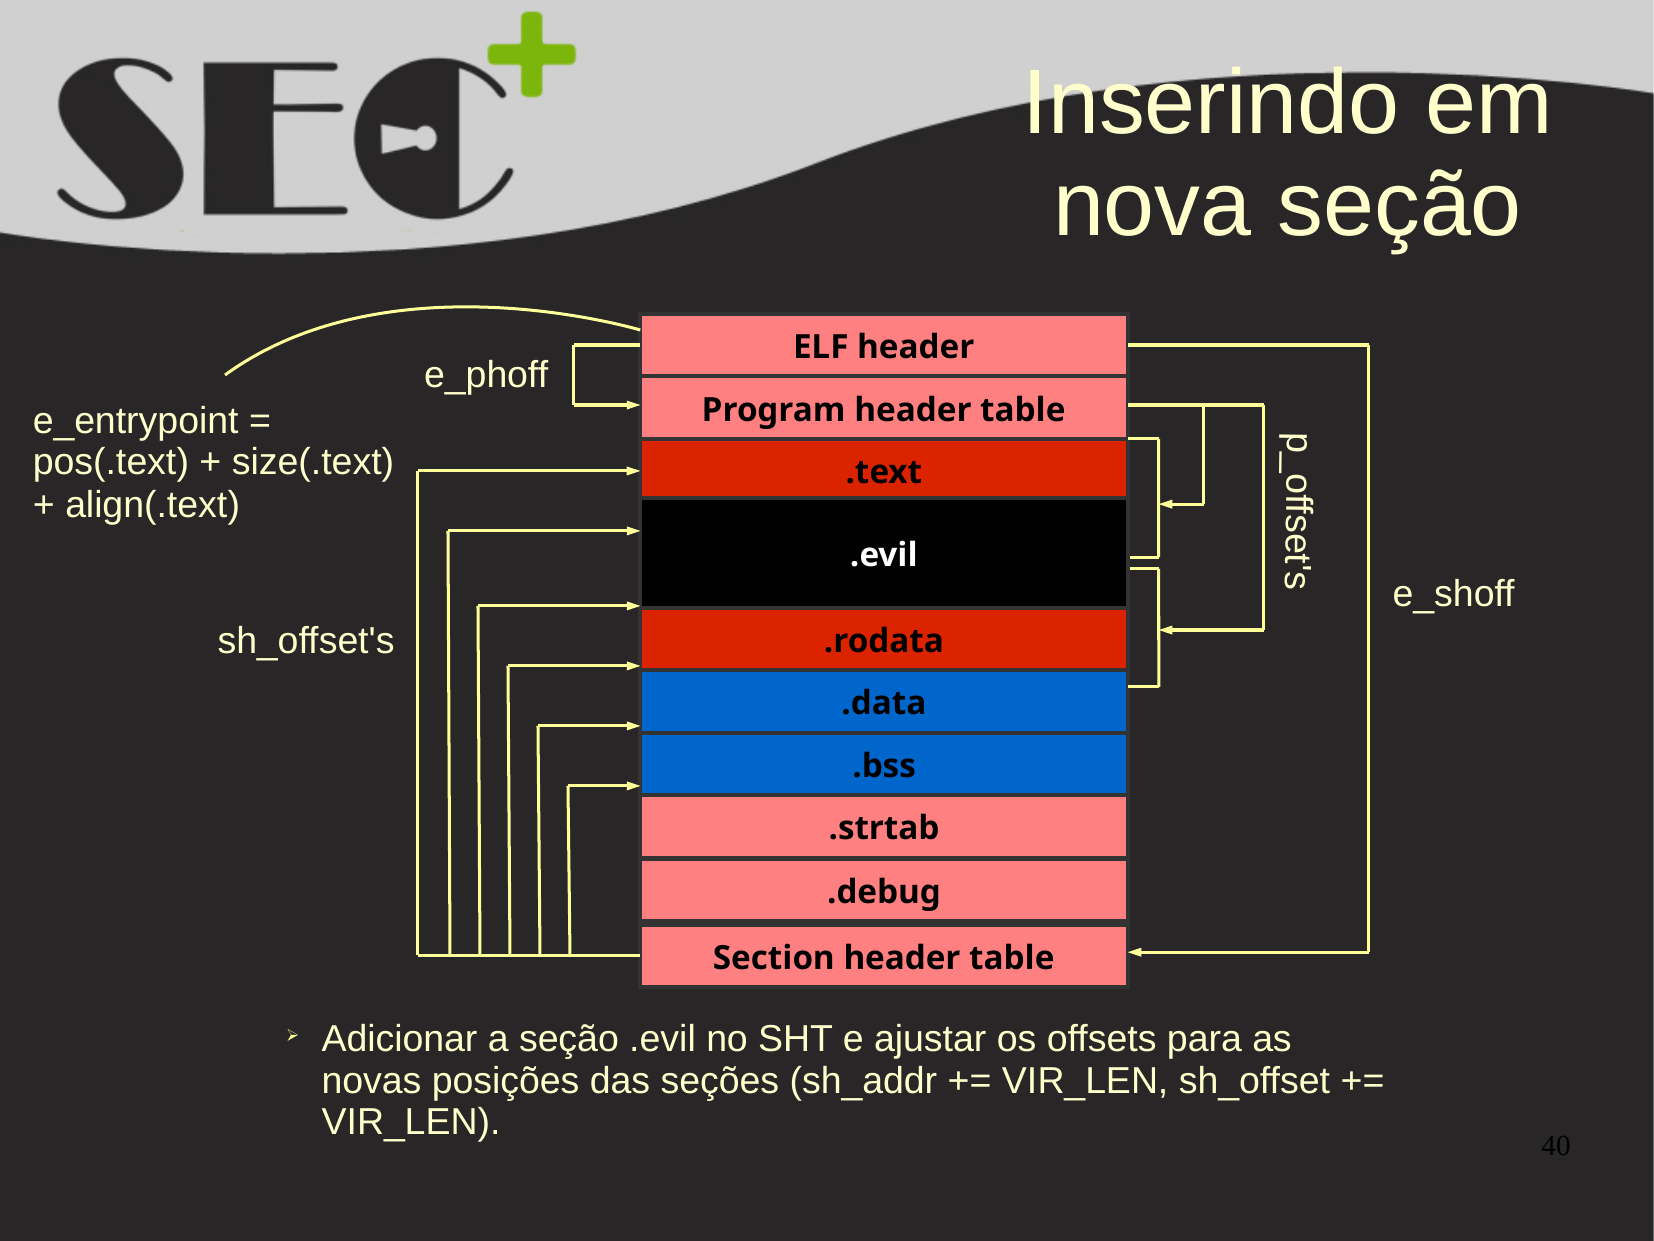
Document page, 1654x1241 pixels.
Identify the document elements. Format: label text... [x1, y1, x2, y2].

text_box ELF header [640, 313, 1128, 376]
text_box .debug [640, 858, 1128, 922]
title Inserindo em nova seção [1005, 49, 1571, 257]
text_box e_shoff [1376, 563, 1532, 624]
text_box .strtab [640, 795, 1128, 858]
text_box Adicionar a seção .evil no SHT e ajustar os offsets para as novas posições das seções (sh_addr += VIR_LEN, sh_offset += VIR_LEN). [270, 1008, 1411, 1152]
text_box e_phoff [407, 345, 565, 405]
text_box .data [640, 671, 1128, 732]
text_box Program header table [640, 376, 1128, 438]
text_box sh_offset's [201, 610, 412, 671]
text_box .evil [640, 498, 1128, 608]
text_box p_offset's [1267, 415, 1331, 608]
text_box .rodata [640, 608, 1128, 671]
text_box Section header table [640, 924, 1128, 988]
text_box .text [640, 438, 1128, 498]
text_box .bss [640, 732, 1128, 795]
text_box e_entrypoint = pos(.text) + size(.text) + align(.text) [16, 390, 412, 534]
picture [0, 0, 1654, 1241]
